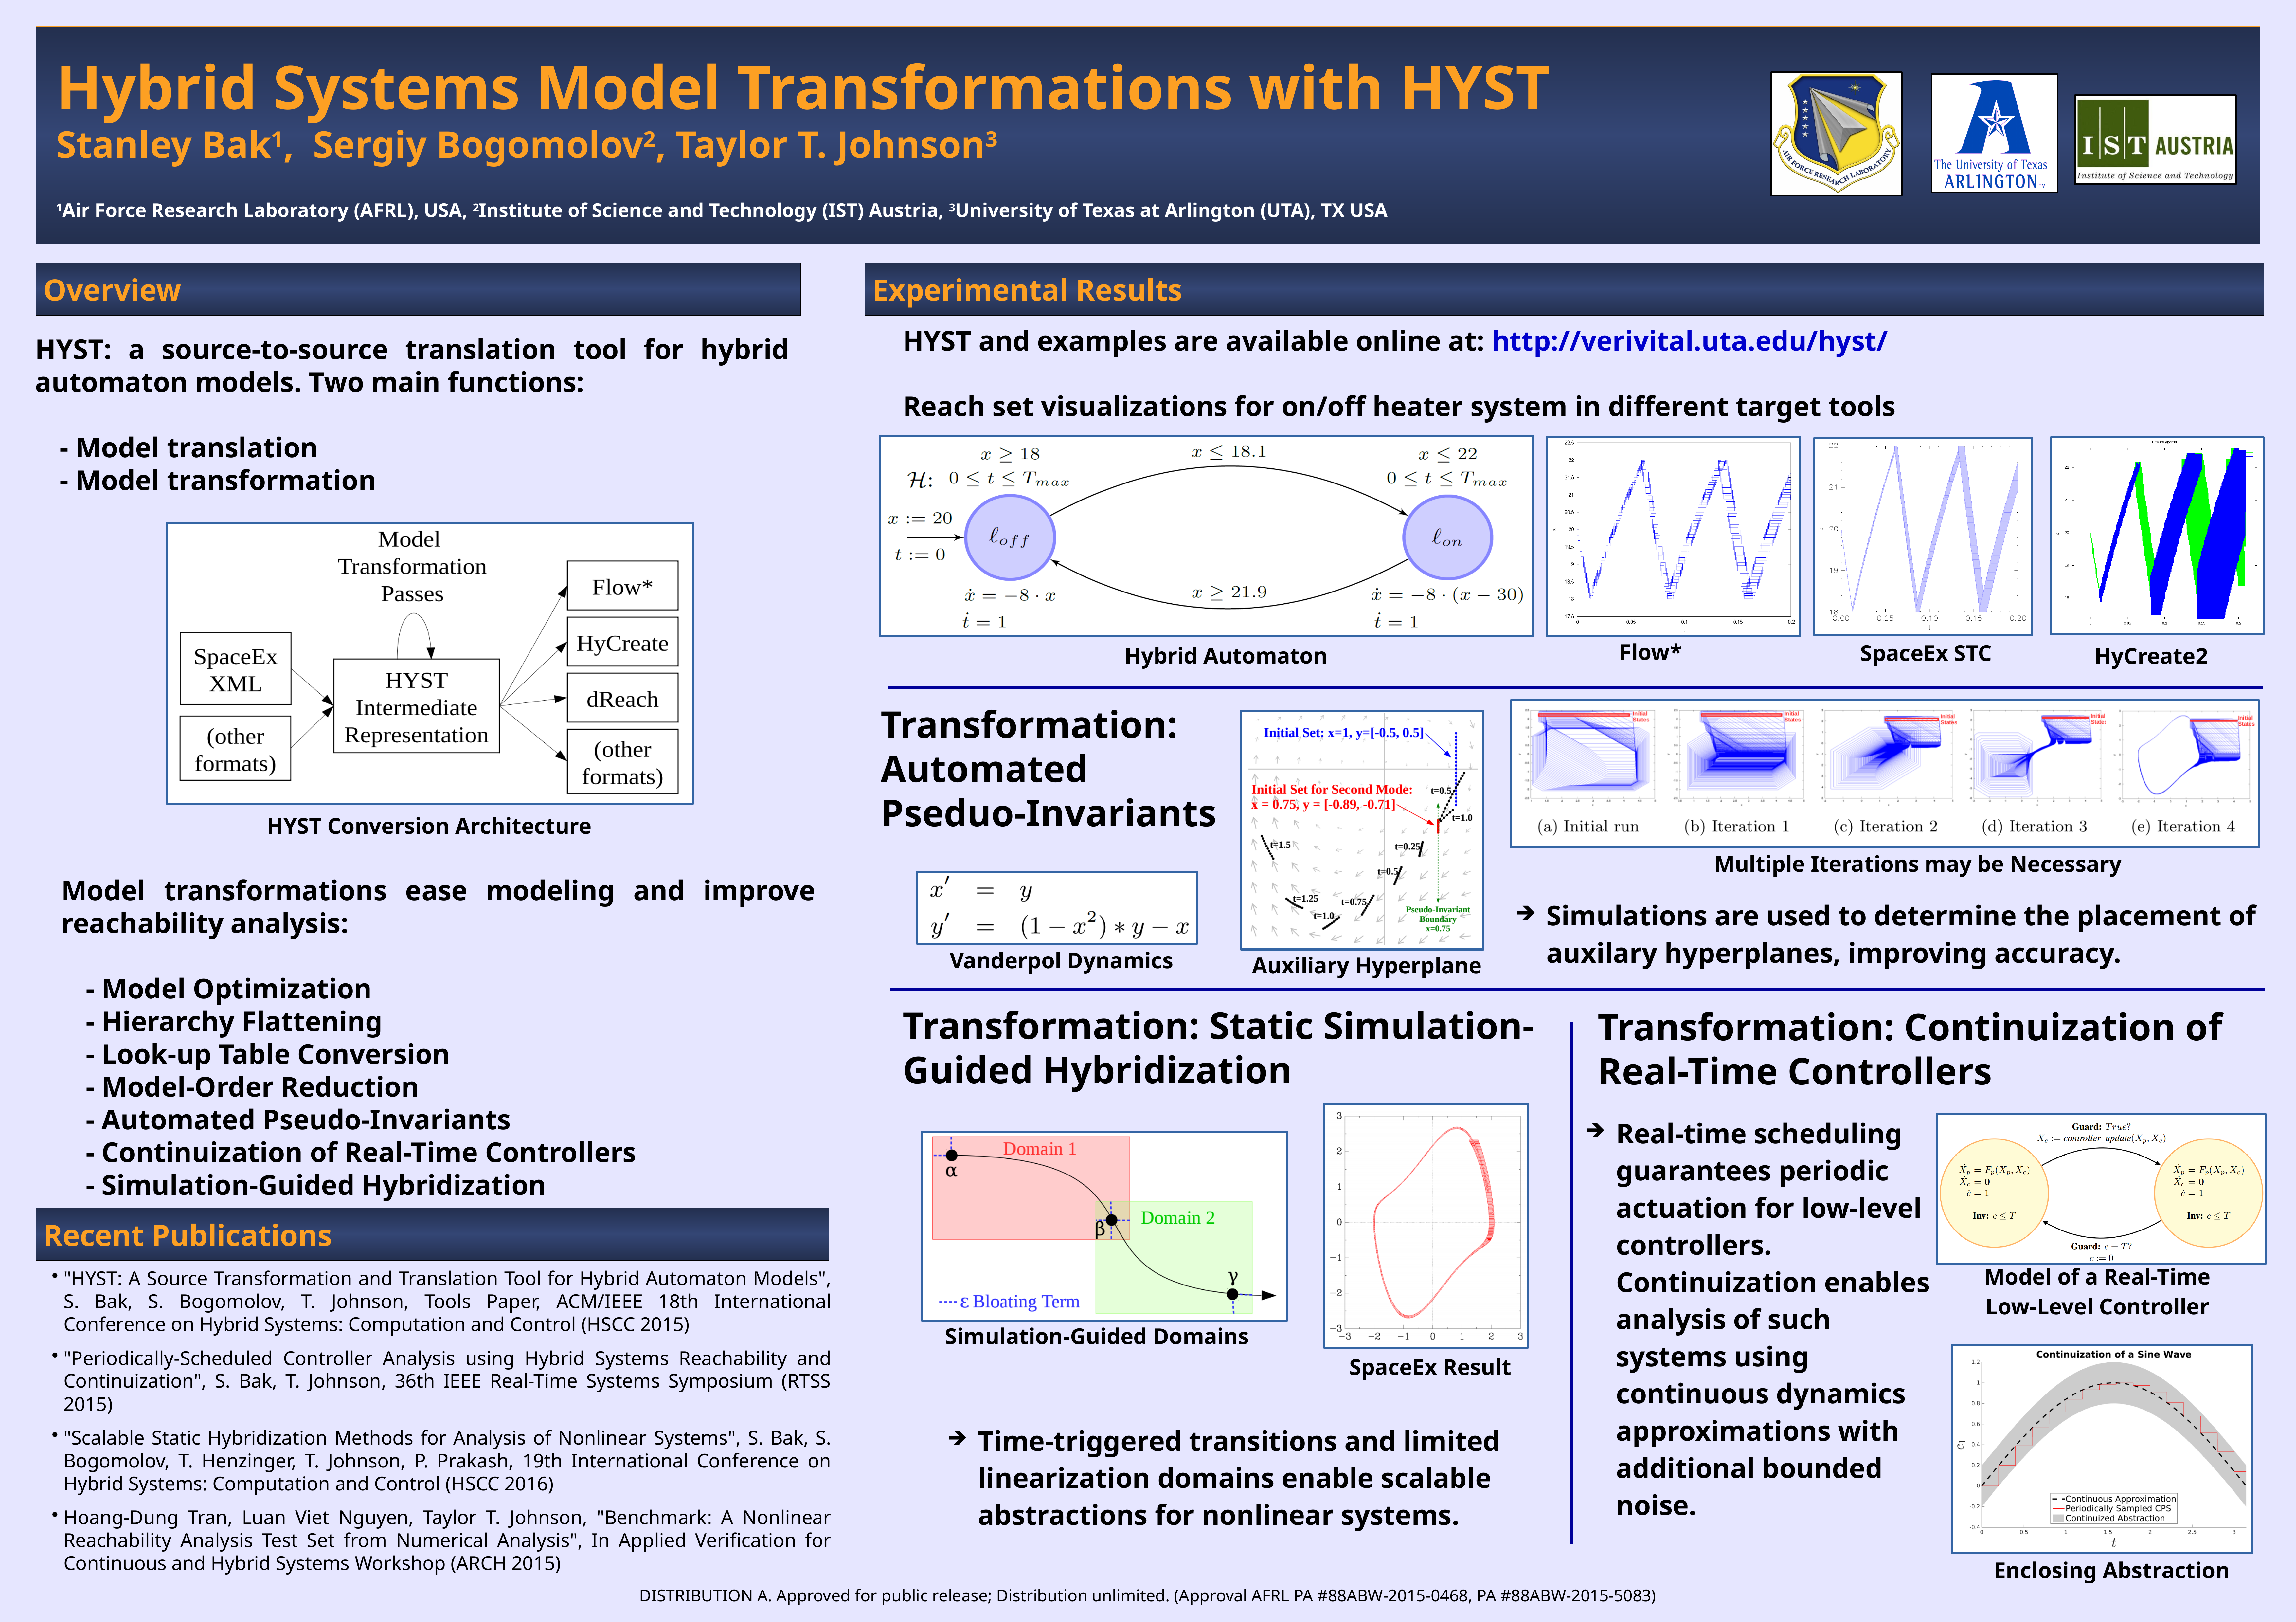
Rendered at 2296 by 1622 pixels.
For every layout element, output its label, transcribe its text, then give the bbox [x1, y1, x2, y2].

picture [1325, 1104, 1527, 1347]
picture [1953, 1115, 2265, 1259]
text_box Hybrid Automaton [865, 639, 1587, 671]
text_box Vanderpol Dynamics [884, 943, 1240, 1058]
text_box HYST Conversion Architecture [206, 810, 653, 869]
picture [1953, 1346, 2251, 1552]
picture [2052, 491, 2263, 634]
picture [1242, 712, 1483, 948]
picture [168, 578, 692, 803]
text_box Real-time scheduling guarantees periodic actuation for low-level controllers. Continuization enables analysis of such systems using continuous dynamics approximations with additional bounded noise. [1581, 1112, 1953, 1554]
text_box Recent Publications [36, 1208, 829, 1261]
text_box Model of a Real-Time Low-Level Controller [1953, 1259, 2272, 1327]
picture [2076, 96, 2235, 184]
picture [1815, 491, 2031, 635]
text_box Enclosing Abstraction [1937, 1553, 2286, 1604]
text_box HYST and examples are available online at: http://verivital.uta.edu/hyst/ Reach set visualizations for on/off heater system in different target tools [865, 287, 2264, 491]
text_box Transformation: Continuization of Real-Time Controllers [1590, 1000, 2258, 1096]
text_box HYST: a source-to-source translation tool for hybrid automaton models. Two main functions: - Model translation - Model transformation [28, 328, 797, 578]
text_box "HYST: A Source Transformation and Translation Tool for Hybrid Automaton Models", S. Bak, S. Bogomolov, T. Johnson, Tools Paper, ACM/IEEE 18th International Conference on Hybrid Systems: Computation and Control (HSCC 2015) "Periodically-Scheduled Controller Analysis using Hybrid Systems Reachability and Continuization", S. Bak, T. Johnson, 36th IEEE Real-Time Systems Symposium (RTSS 2015) "Scalable Static Hybridization Methods for Analysis of Nonlinear Systems", S. Bak, S. Bogomolov, T. Henzinger, T. Johnson, P. Prakash, 19th International Conference on Hybrid Systems: Computation and Control (HSCC 2016) Hoang-Dung Tran, Luan Viet Nguyen, Taylor T. Johnson, "Benchmark: A Nonlinear Reachability Analysis Test Set from Numerical Analysis", In Applied Verification for Continuous and Hybrid Systems Workshop (ARCH 2015) [41, 1261, 843, 1622]
picture [881, 491, 1532, 635]
text_box SpaceEx Result [1337, 1349, 1524, 1419]
picture [923, 1133, 1286, 1320]
text_box Simulation-Guided Domains [923, 1318, 1272, 1370]
title Hybrid Systems Model Transformations with HYST Stanley Bak1, Sergiy Bogomolov2, Taylor T. Johnson3 1Air Force Research Laboratory (AFRL), USA, 2Institute of Science and Technology (IST) Austria, 3University of Texas at Arlington (UTA), TX USA [36, 26, 2260, 244]
text_box Simulations are used to determine the placement of auxilary hyperplanes, improving accuracy. [1511, 894, 2288, 977]
text_box Model transformations ease modeling and improve reachability analysis: - Model Optimization - Hierarchy Flattening - Look-up Table Conversion - Model-Order Reduction - Automated Pseudo-Invariants - Continuization of Real-Time Controllers - Simulation-Guided Hybridization [54, 869, 823, 1204]
text_box Transformation: Static Simulation-Guided Hybridization [895, 999, 1551, 1095]
picture [918, 873, 1196, 943]
picture [1932, 75, 2057, 192]
picture [1548, 491, 1800, 635]
text_box SpaceEx STC [1840, 637, 2013, 668]
text_box Auxiliary Hyperplane [1193, 948, 1542, 999]
text_box Experimental Results [865, 263, 2264, 287]
text_box Transformation: Automated Pseduo-Invariants [873, 697, 1242, 838]
text_box Overview [36, 263, 801, 316]
text_box Time-triggered transitions and limited linearization domains enable scalable abstractions for nonlinear systems. [942, 1419, 1552, 1567]
text_box Multiple Iterations may be Necessary [1698, 846, 2138, 893]
picture [1772, 73, 1901, 195]
picture [1512, 701, 2258, 846]
text_box HyCreate2 [2065, 640, 2238, 671]
text_box Flow* [1564, 636, 1737, 667]
text_box DISTRIBUTION A. Approved for public release; Distribution unlimited. (Approval AFRL PA #88ABW-2015-0468, PA #88ABW-2015-5083) [373, 1581, 1923, 1610]
